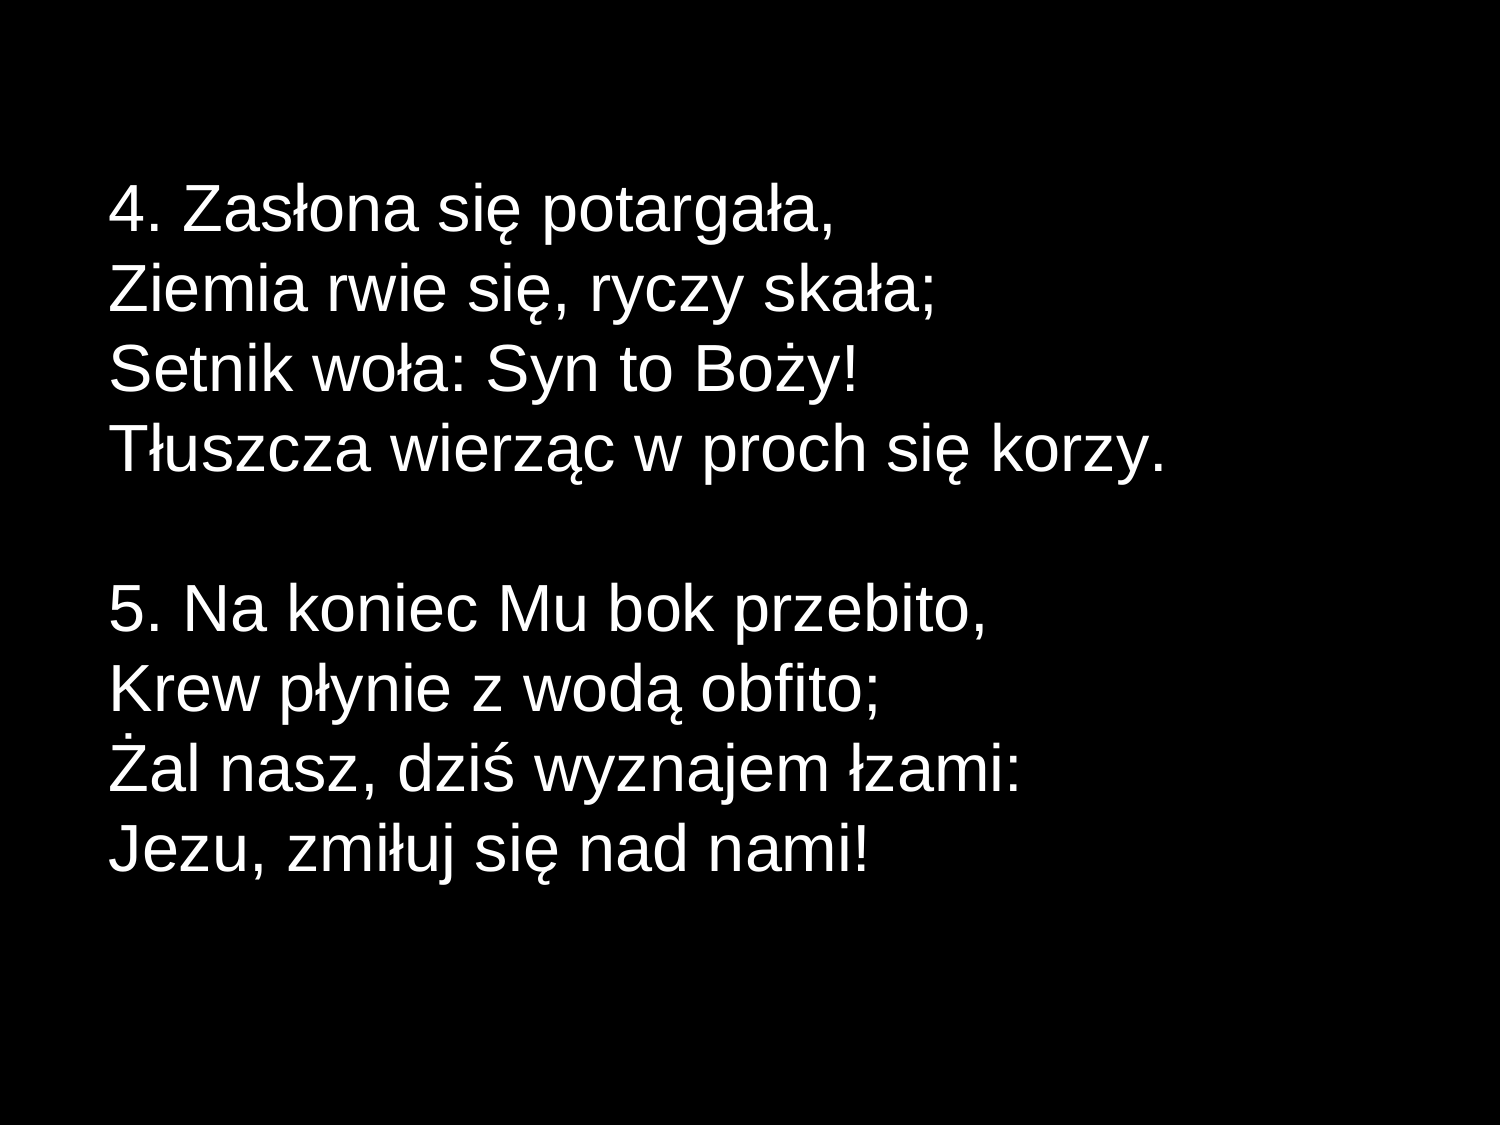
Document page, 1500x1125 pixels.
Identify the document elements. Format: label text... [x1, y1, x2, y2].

text_box 4. Zasłona się potargała, Ziemia rwie się, ryczy skała; Setnik woła: Syn to Boży! Tłuszcza wierząc w proch się korzy. 5. Na koniec Mu bok przebito, Krew płynie z wodą obfito; Żal nasz, dziś wyznajem łzami: Jezu, zmiłuj się nad nami! [93, 157, 1465, 893]
